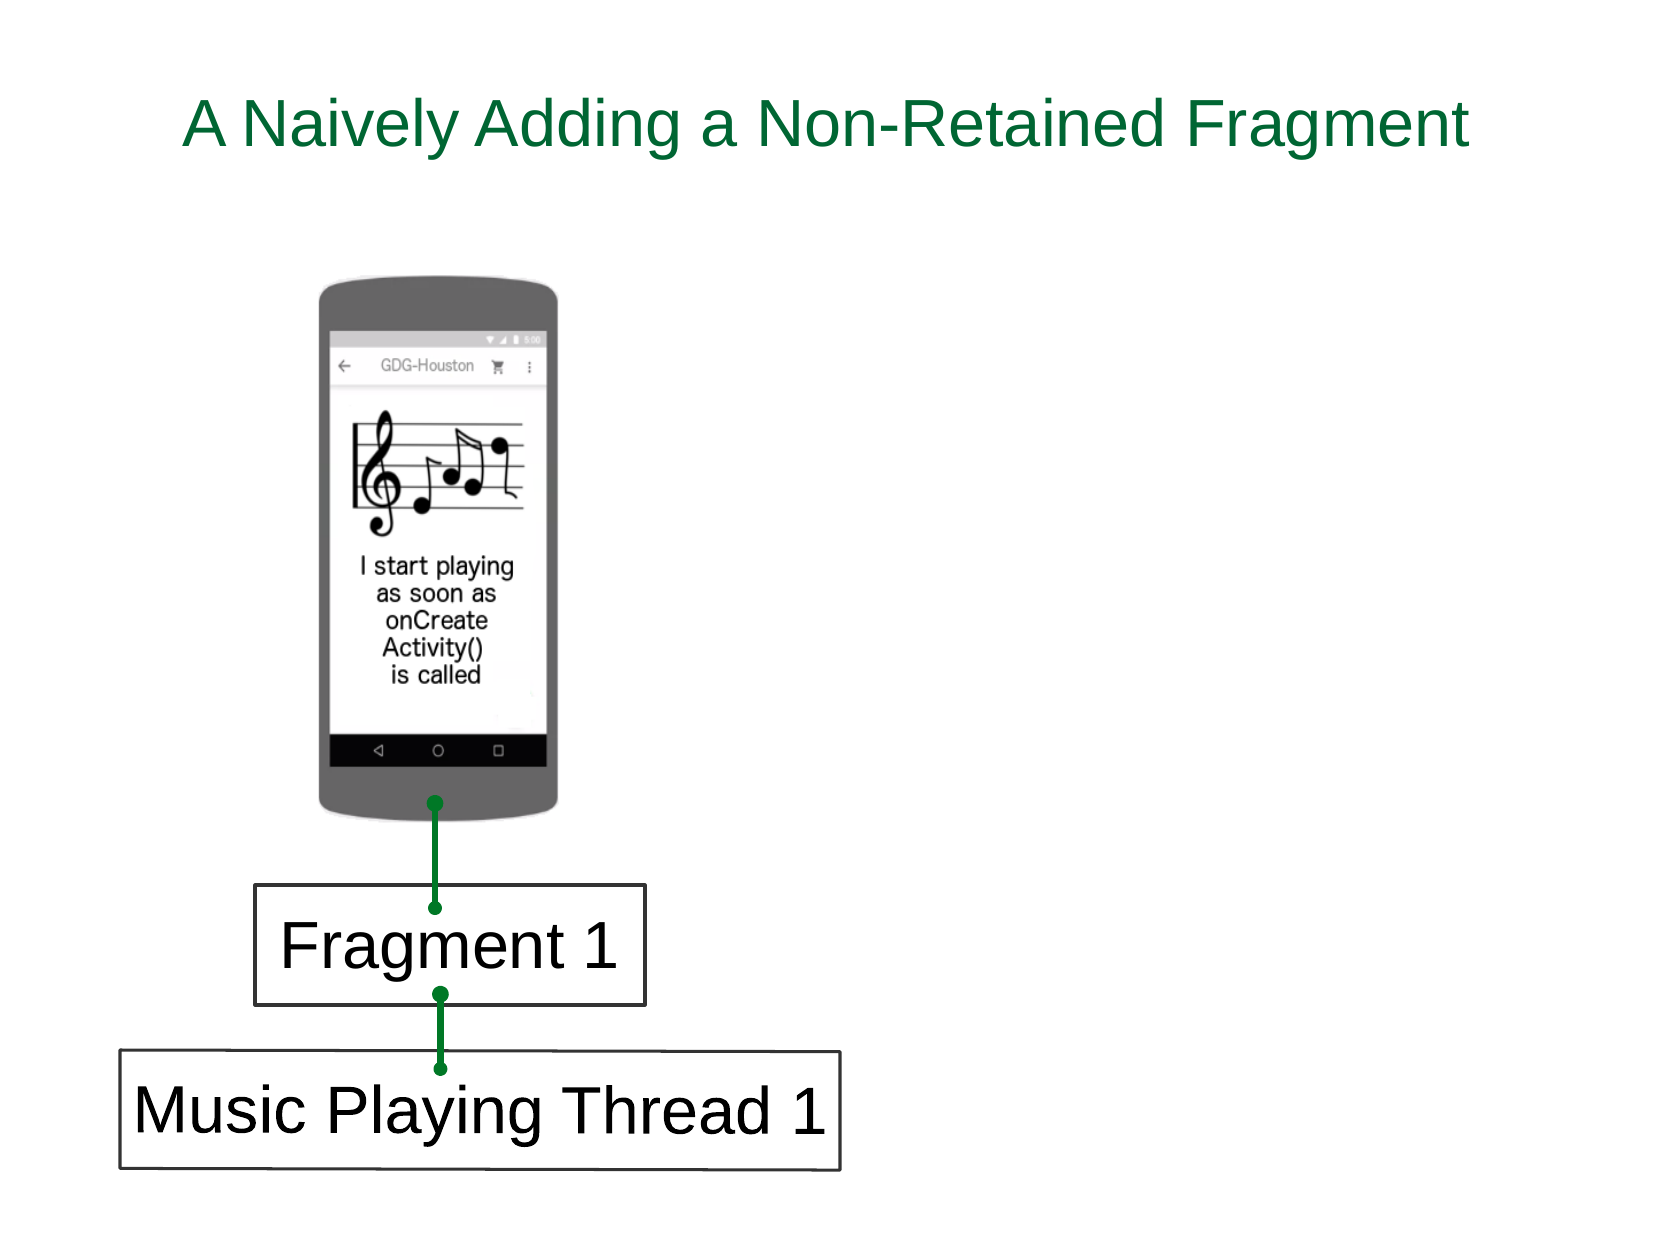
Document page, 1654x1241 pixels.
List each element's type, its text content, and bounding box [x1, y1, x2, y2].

text_box Music Playing Thread 1 [120, 1050, 841, 1171]
picture [264, 243, 616, 856]
title A Naively Adding a Non-Retained Fragment [82, 27, 1571, 220]
text_box Fragment 1 [255, 885, 646, 1006]
